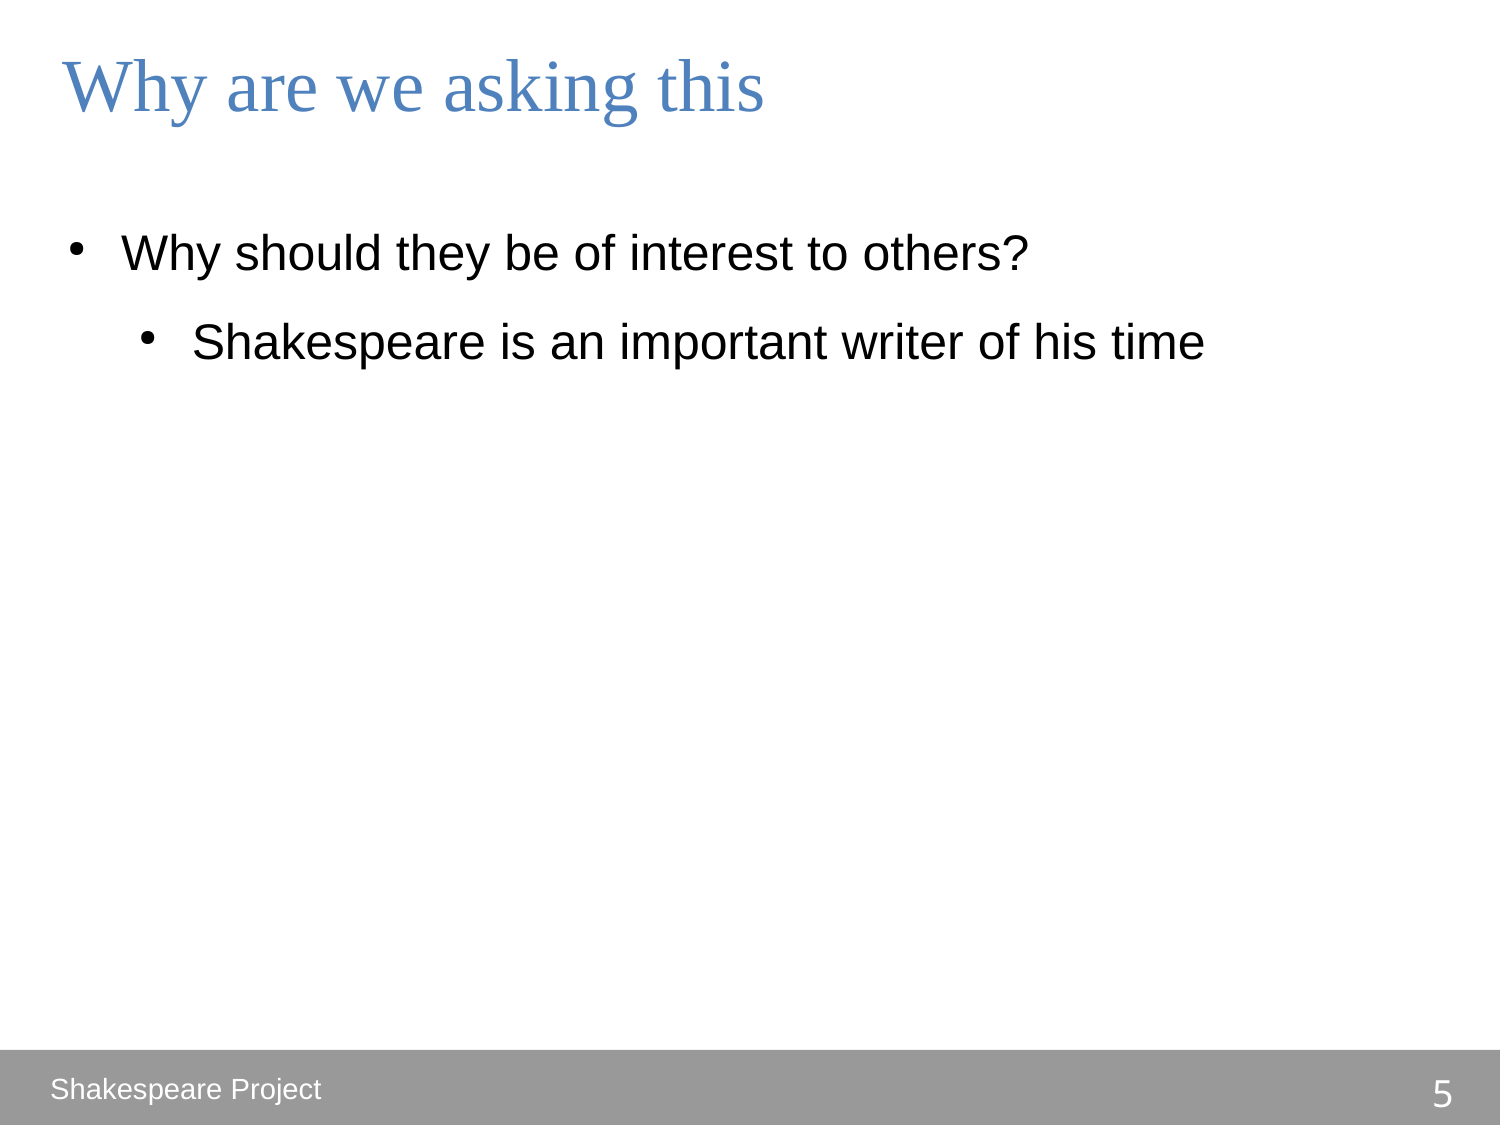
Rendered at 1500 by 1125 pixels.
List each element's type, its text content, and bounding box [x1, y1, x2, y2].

slide_number <Nummer> [1417, 1062, 1477, 1111]
title Why are we asking this [62, 12, 1450, 150]
footer Shakespeare Project [35, 1062, 1276, 1111]
list Why should they be of interest to others? Shakespeare is an important writer of his time [35, 212, 1423, 910]
